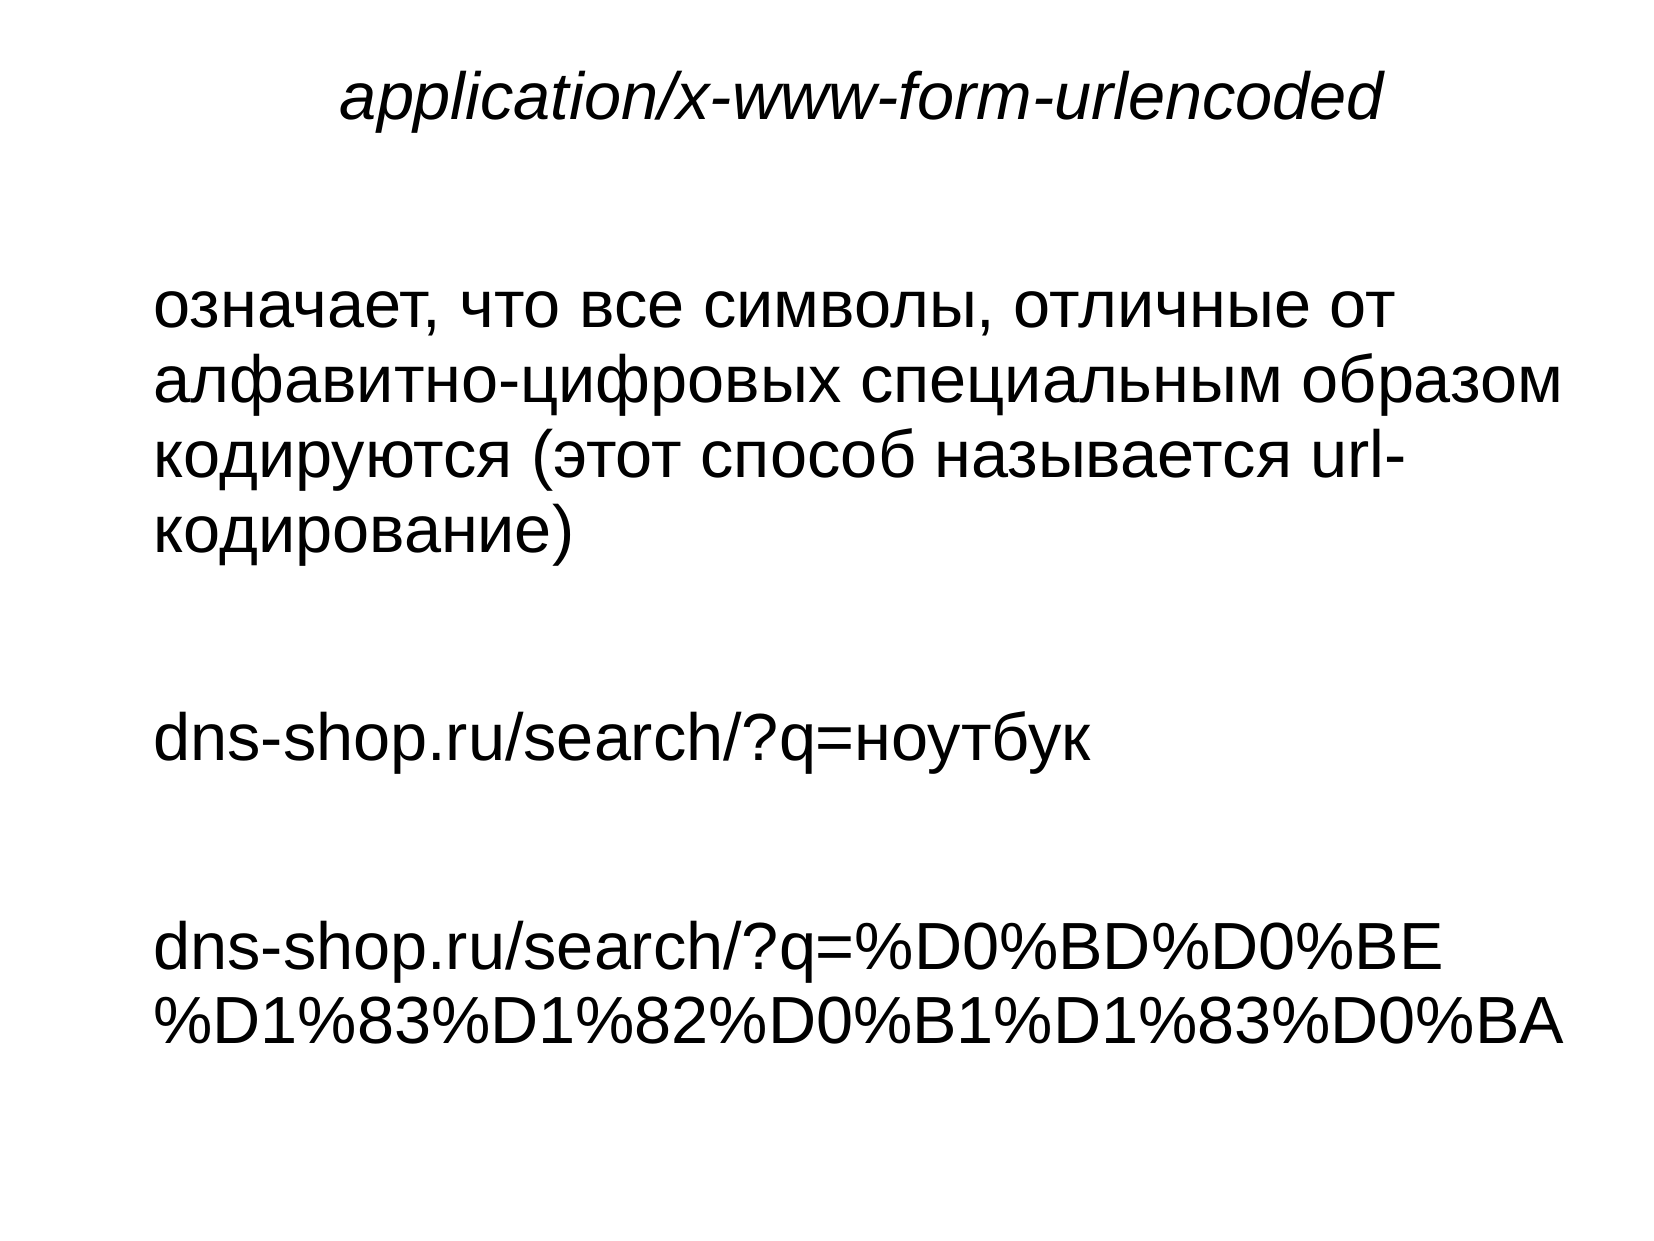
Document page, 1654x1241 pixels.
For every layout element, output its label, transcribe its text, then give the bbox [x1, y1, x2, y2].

list application/x-www-form-urlencoded означает, что все символы, отличные от алфавитно-цифровых специальным образом кодируются (этот способ называется url-кодирование) dns-shop.ru/search/?q=ноутбук dns-shop.ru/search/?q=%D0%BD%D0%BE%D1%83%D1%82%D0%B1%D1%83%D0%BA [82, 59, 1571, 1163]
